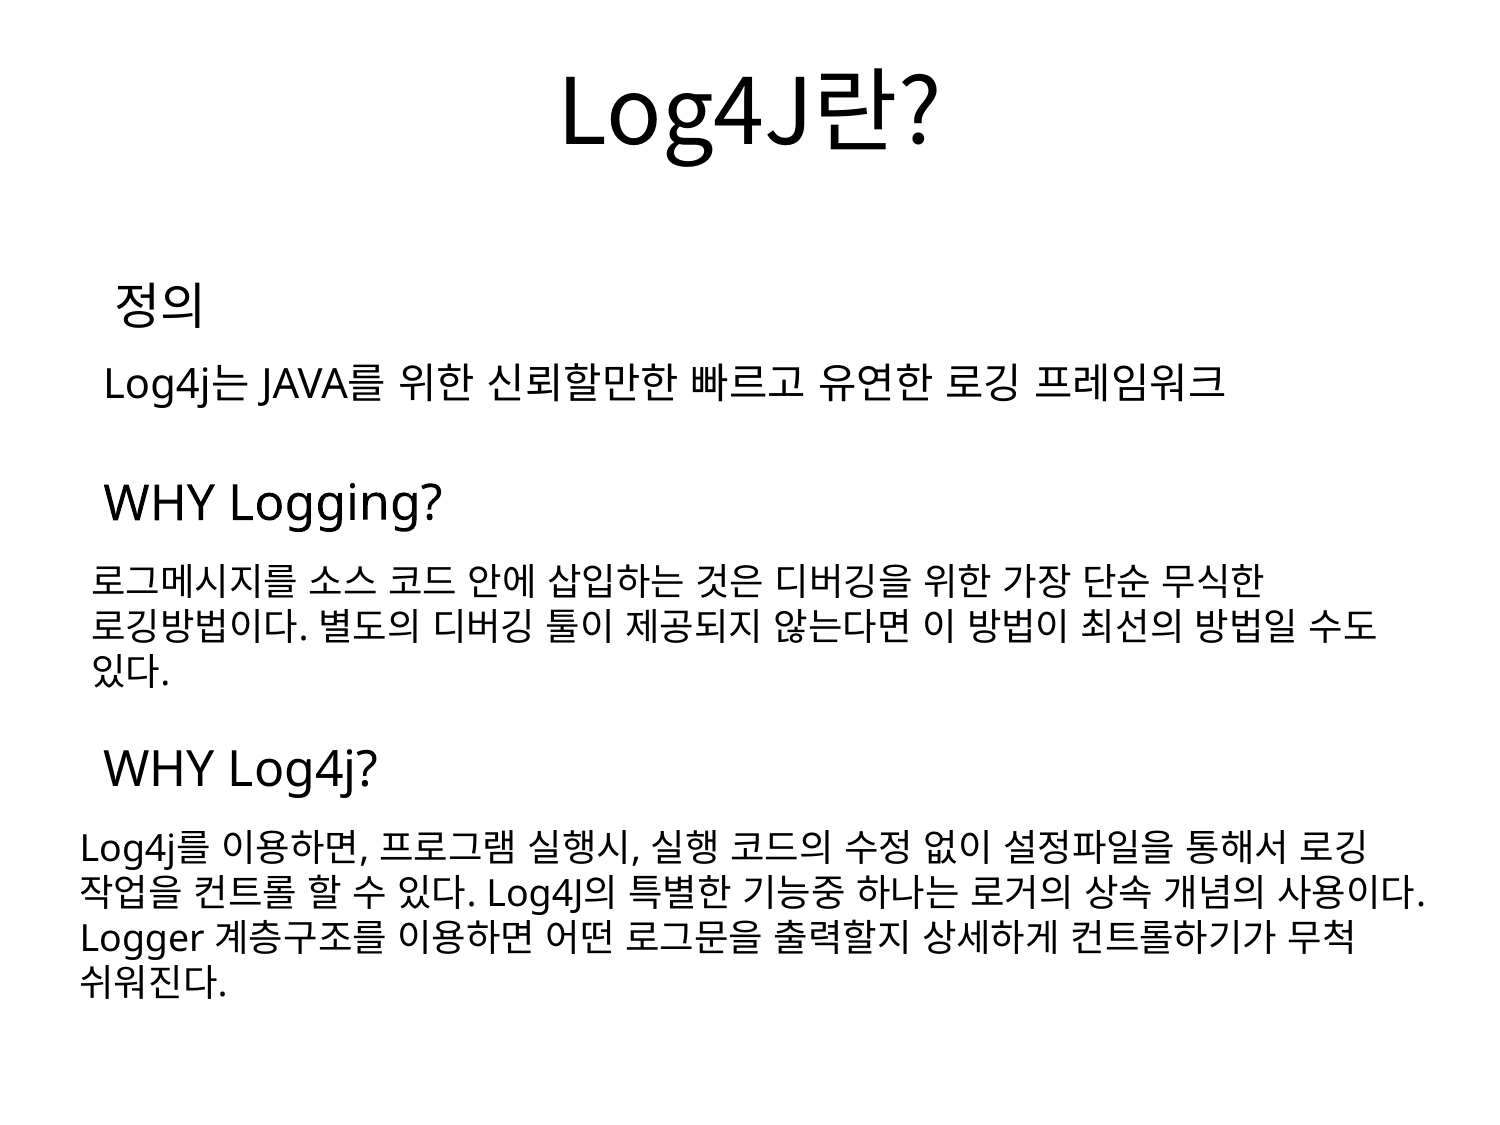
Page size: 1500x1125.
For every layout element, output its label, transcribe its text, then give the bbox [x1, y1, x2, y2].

text_box WHY Logging? [88, 461, 697, 538]
title Log4J란? [75, 45, 1425, 233]
text_box Log4j는 JAVA를 위한 신뢰할만한 빠르고 유연한 로깅 프레임워크 [88, 349, 1376, 415]
text_box WHY Log4j? [88, 728, 455, 804]
text_box 정의 [100, 267, 349, 342]
text_box 로그메시지를 소스 코드 안에 삽입하는 것은 디버깅을 위한 가장 단순 무식한 로깅방법이다. 별도의 디버깅 툴이 제공되지 않는다면 이 방법이 최선의 방법일 수도 있다. [76, 550, 1459, 701]
text_box Log4j를 이용하면, 프로그램 실행시, 실행 코드의 수정 없이 설정파일을 통해서 로깅 작업을 컨트롤 할 수 있다. Log4J의 특별한 기능중 하나는 로거의 상속 개념의 사용이다. Logger 계층구조를 이용하면 어떤 로그문을 출력할지 상세하게 컨트롤하기가 무척 쉬워진다. [64, 816, 1447, 1012]
